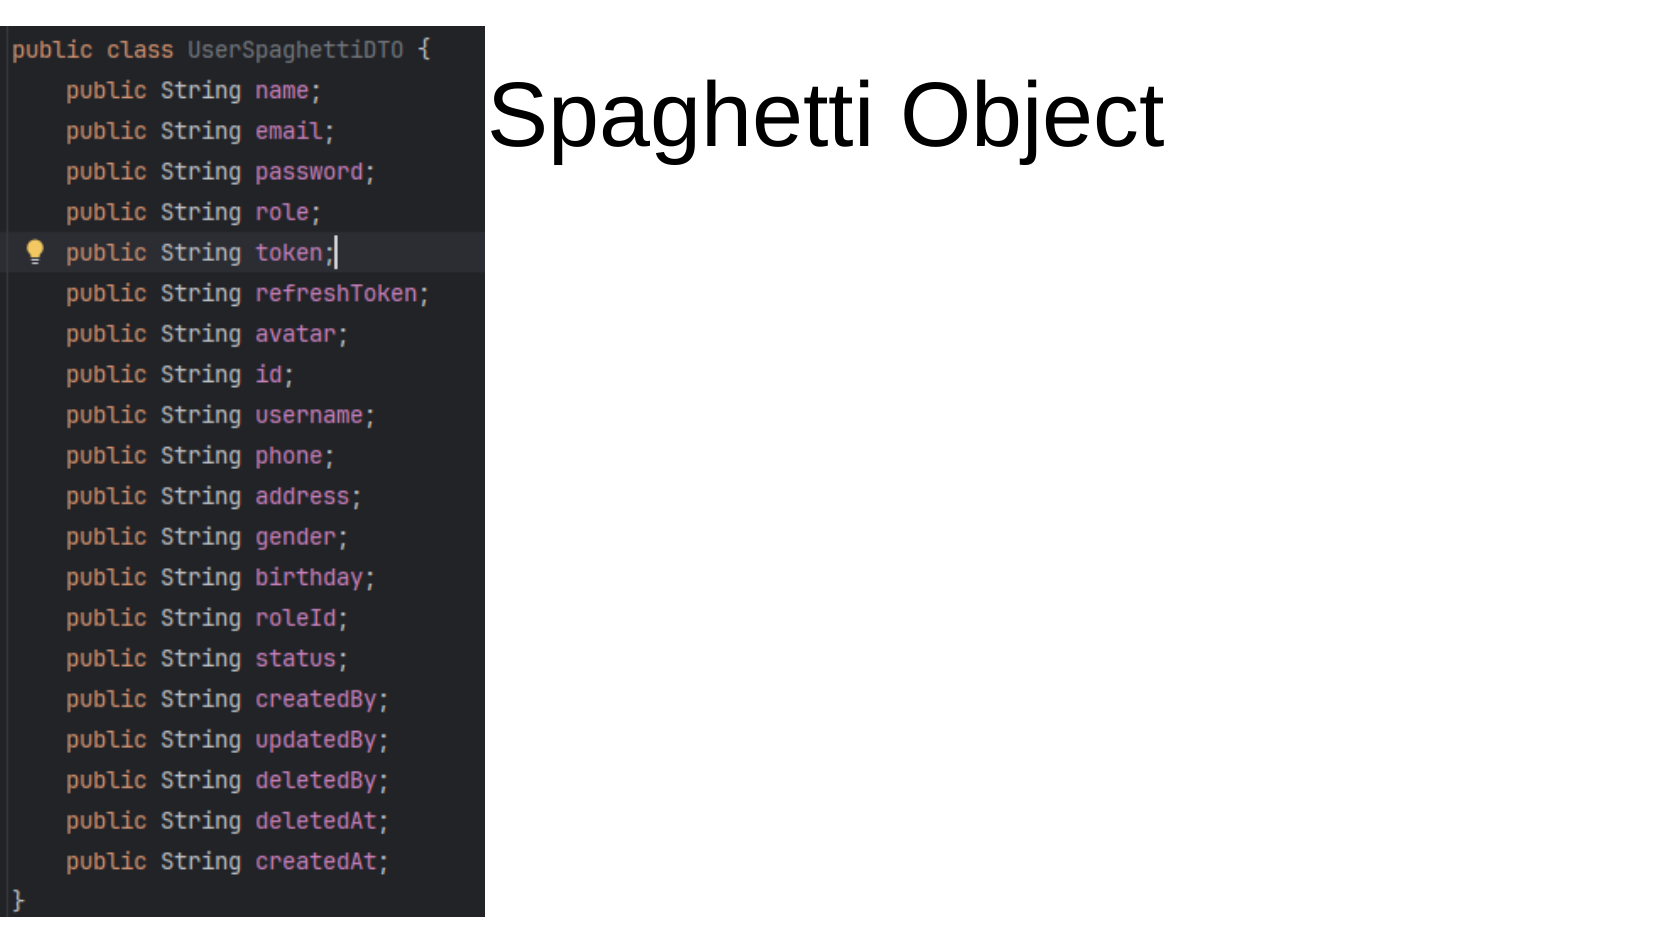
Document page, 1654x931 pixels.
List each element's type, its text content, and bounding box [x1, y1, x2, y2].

picture [0, 26, 485, 917]
title Spaghetti Object [485, 37, 1571, 193]
